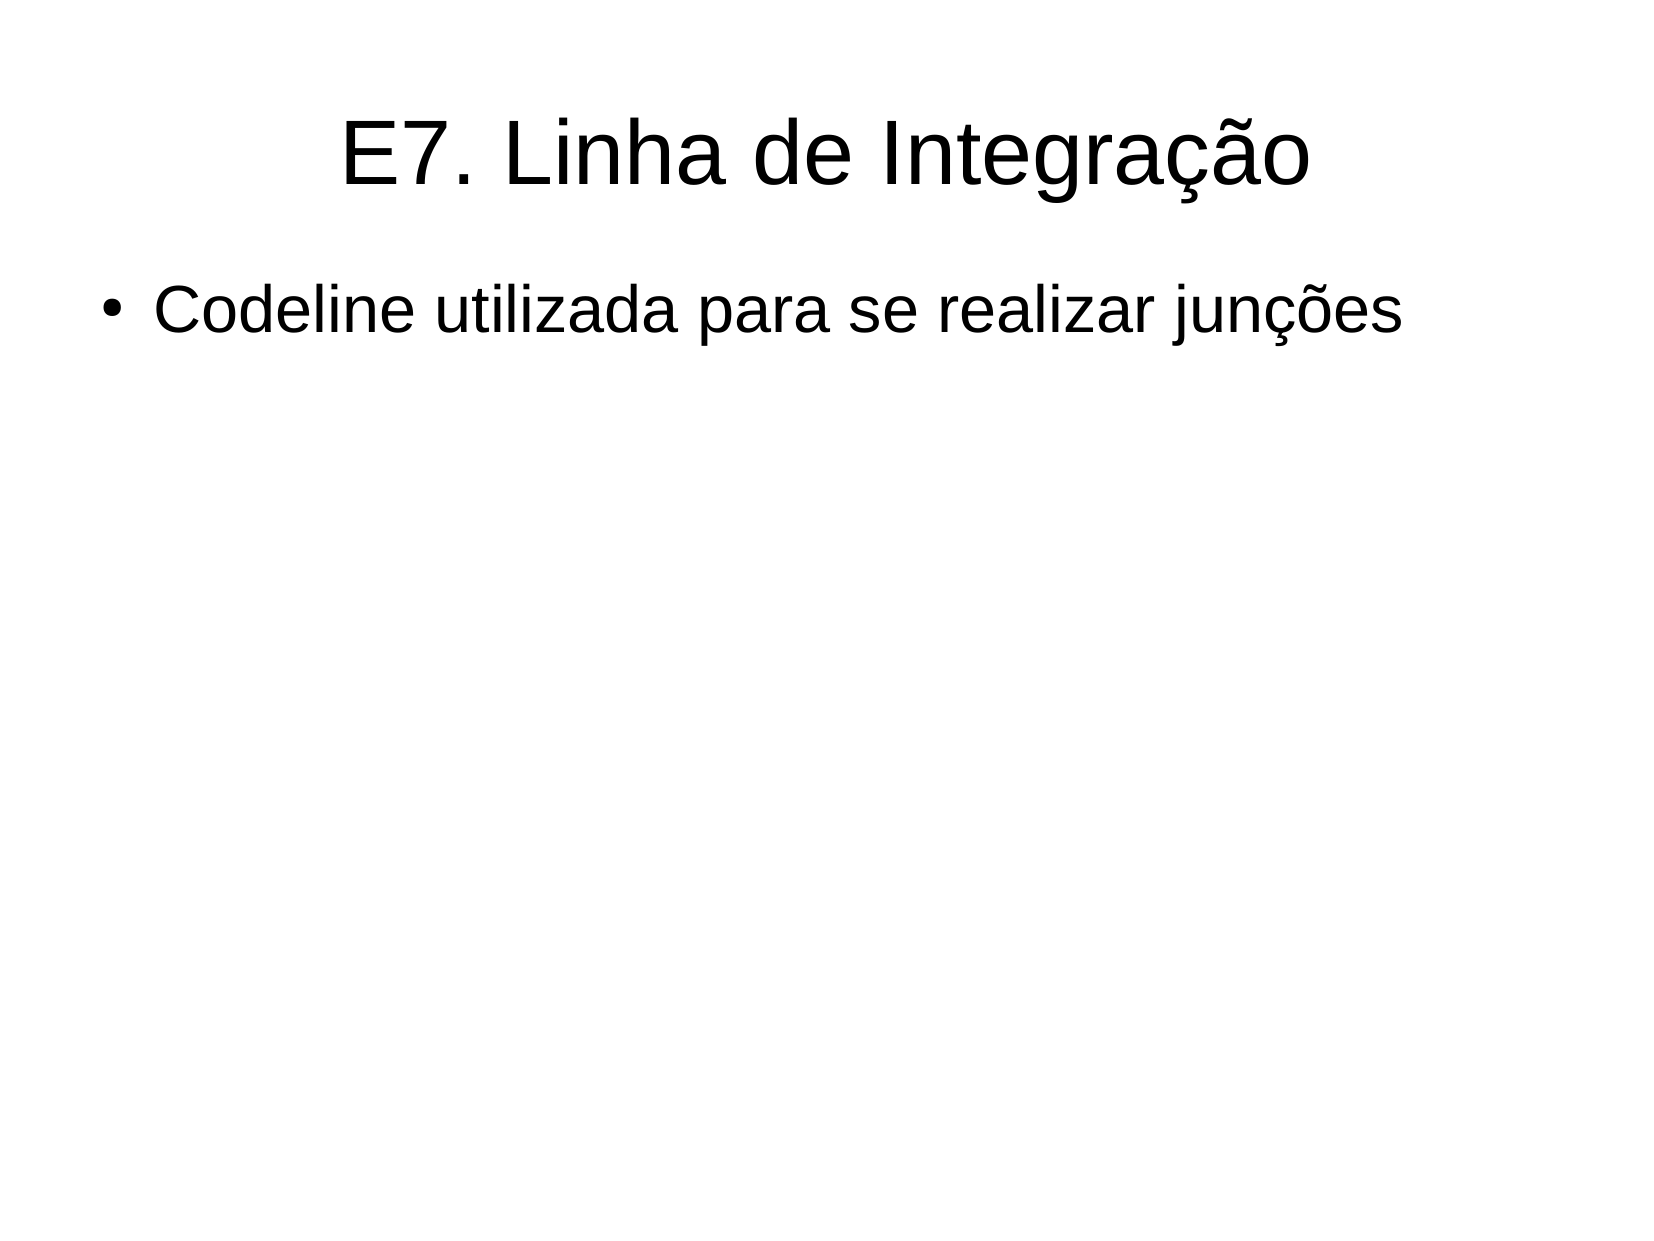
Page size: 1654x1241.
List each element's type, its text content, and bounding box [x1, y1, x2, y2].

title E7. Linha de Integração [82, 49, 1571, 257]
list Codeline utilizada para se realizar junções [82, 271, 1571, 991]
